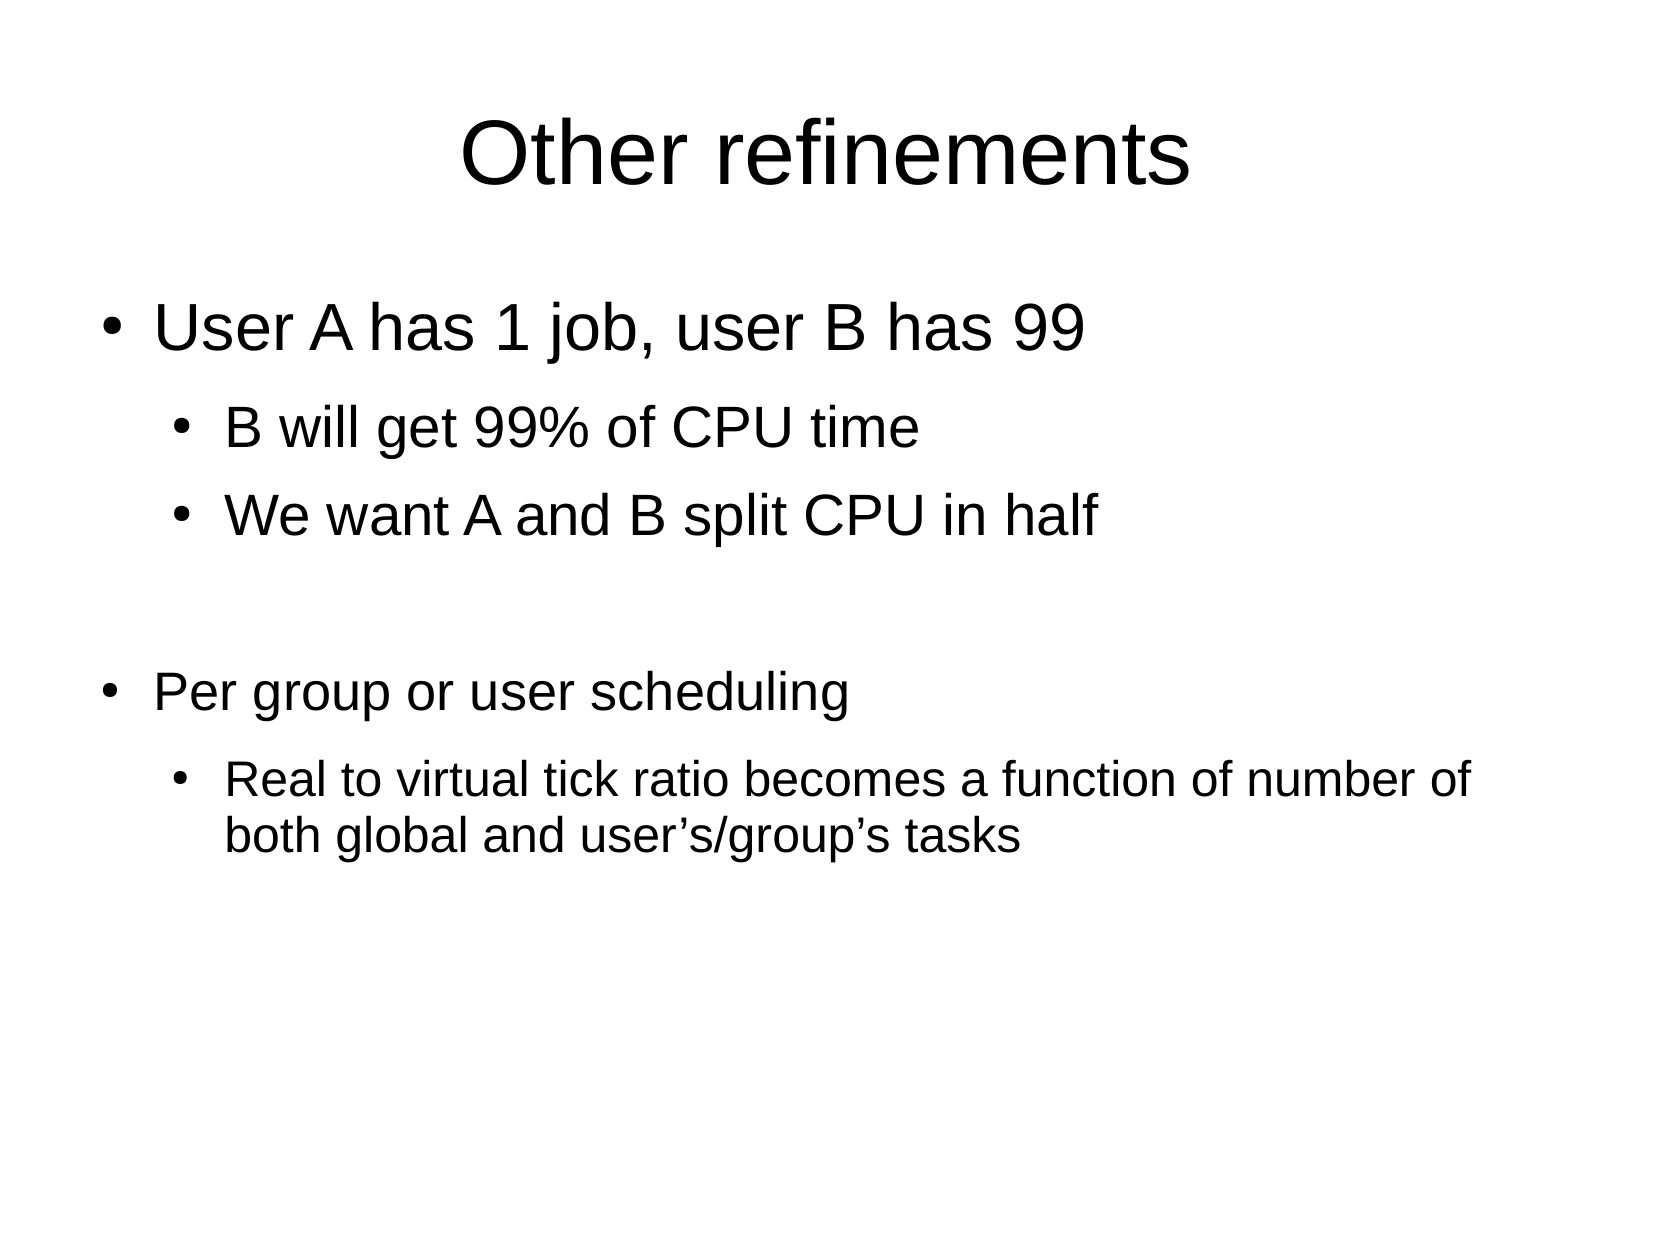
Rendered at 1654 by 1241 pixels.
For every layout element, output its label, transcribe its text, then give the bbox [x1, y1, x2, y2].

list User A has 1 job, user B has 99 B will get 99% of CPU time We want A and B split CPU in half Per group or user scheduling Real to virtual tick ratio becomes a function of number of both global and user’s/group’s tasks [82, 290, 1571, 1010]
title Other refinements [82, 49, 1571, 257]
